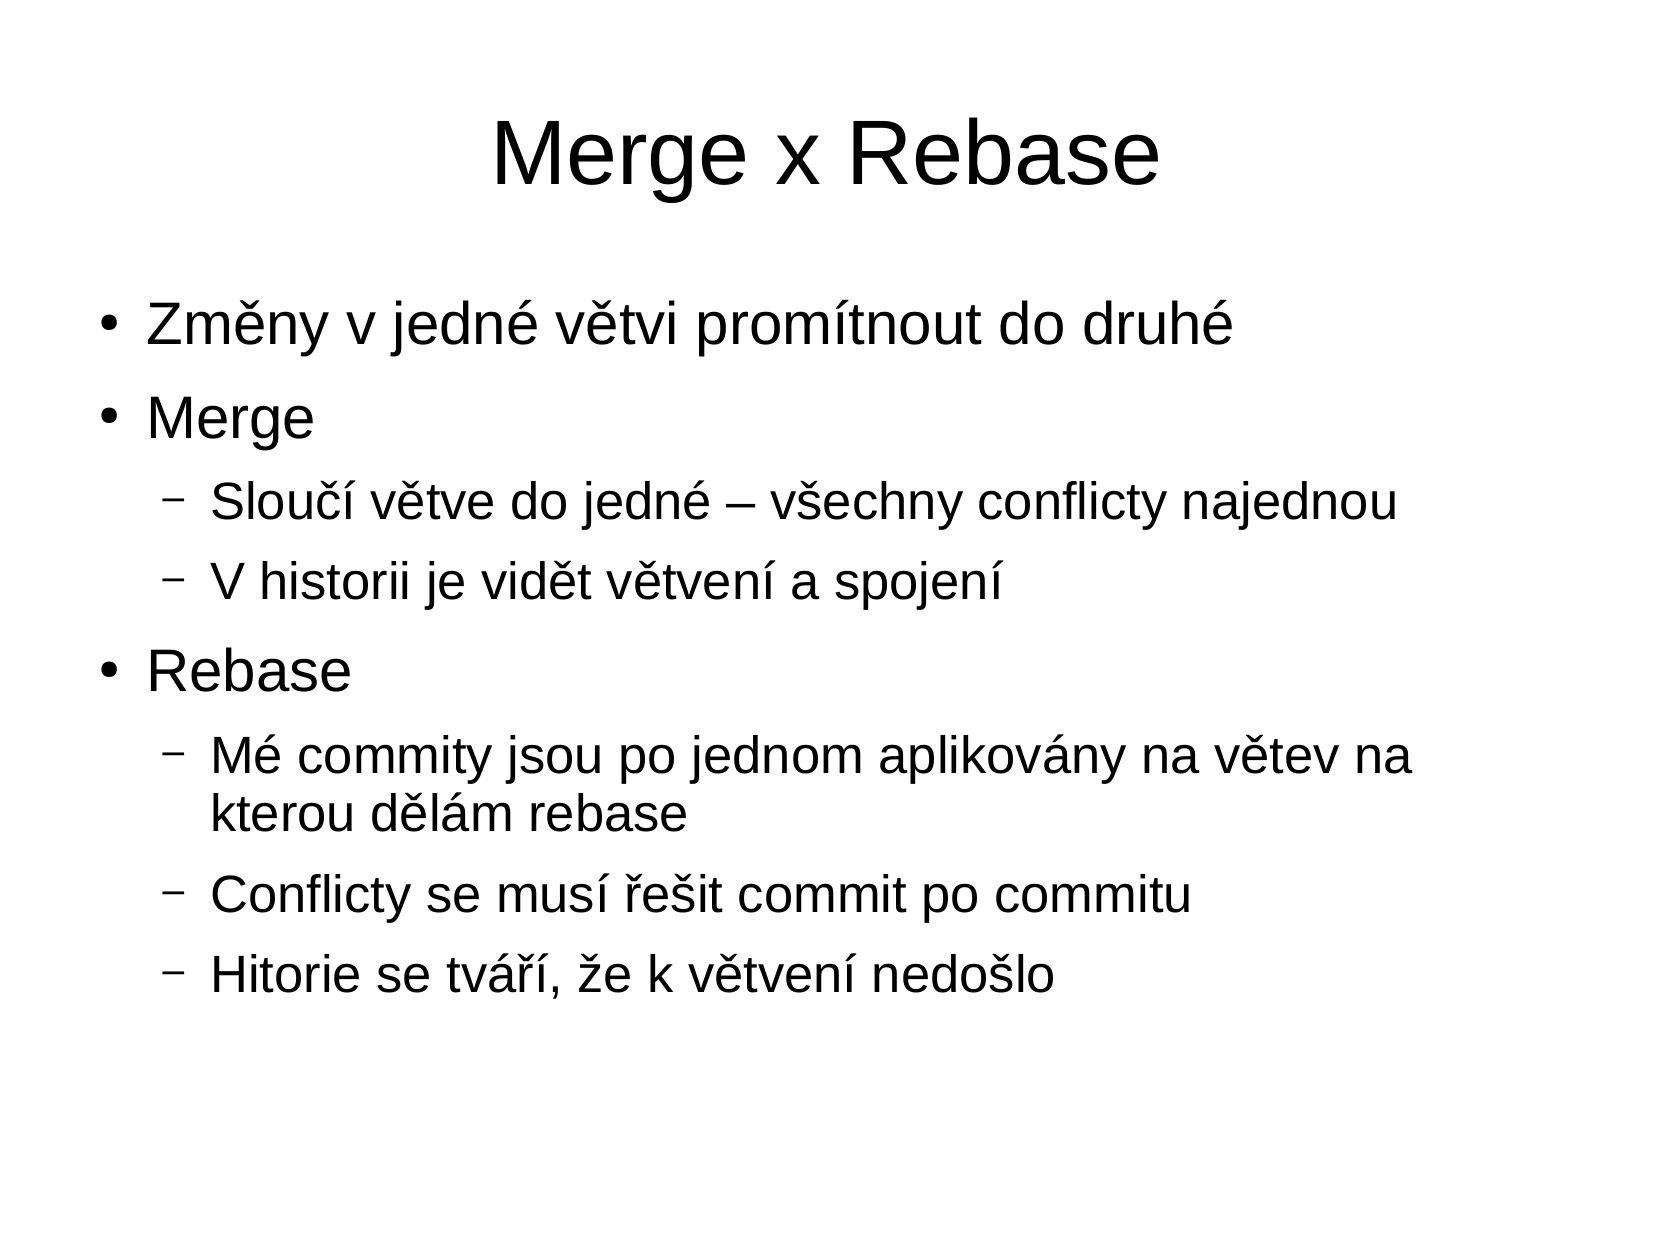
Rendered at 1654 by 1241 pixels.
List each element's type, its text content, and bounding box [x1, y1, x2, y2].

list Změny v jedné větvi promítnout do druhé Merge Sloučí větve do jedné – všechny conflicty najednou V historii je vidět větvení a spojení Rebase Mé commity jsou po jednom aplikovány na větev na kterou dělám rebase Conflicty se musí řešit commit po commitu Hitorie se tváří, že k větvení nedošlo [82, 290, 1571, 1010]
title Merge x Rebase [82, 49, 1571, 257]
